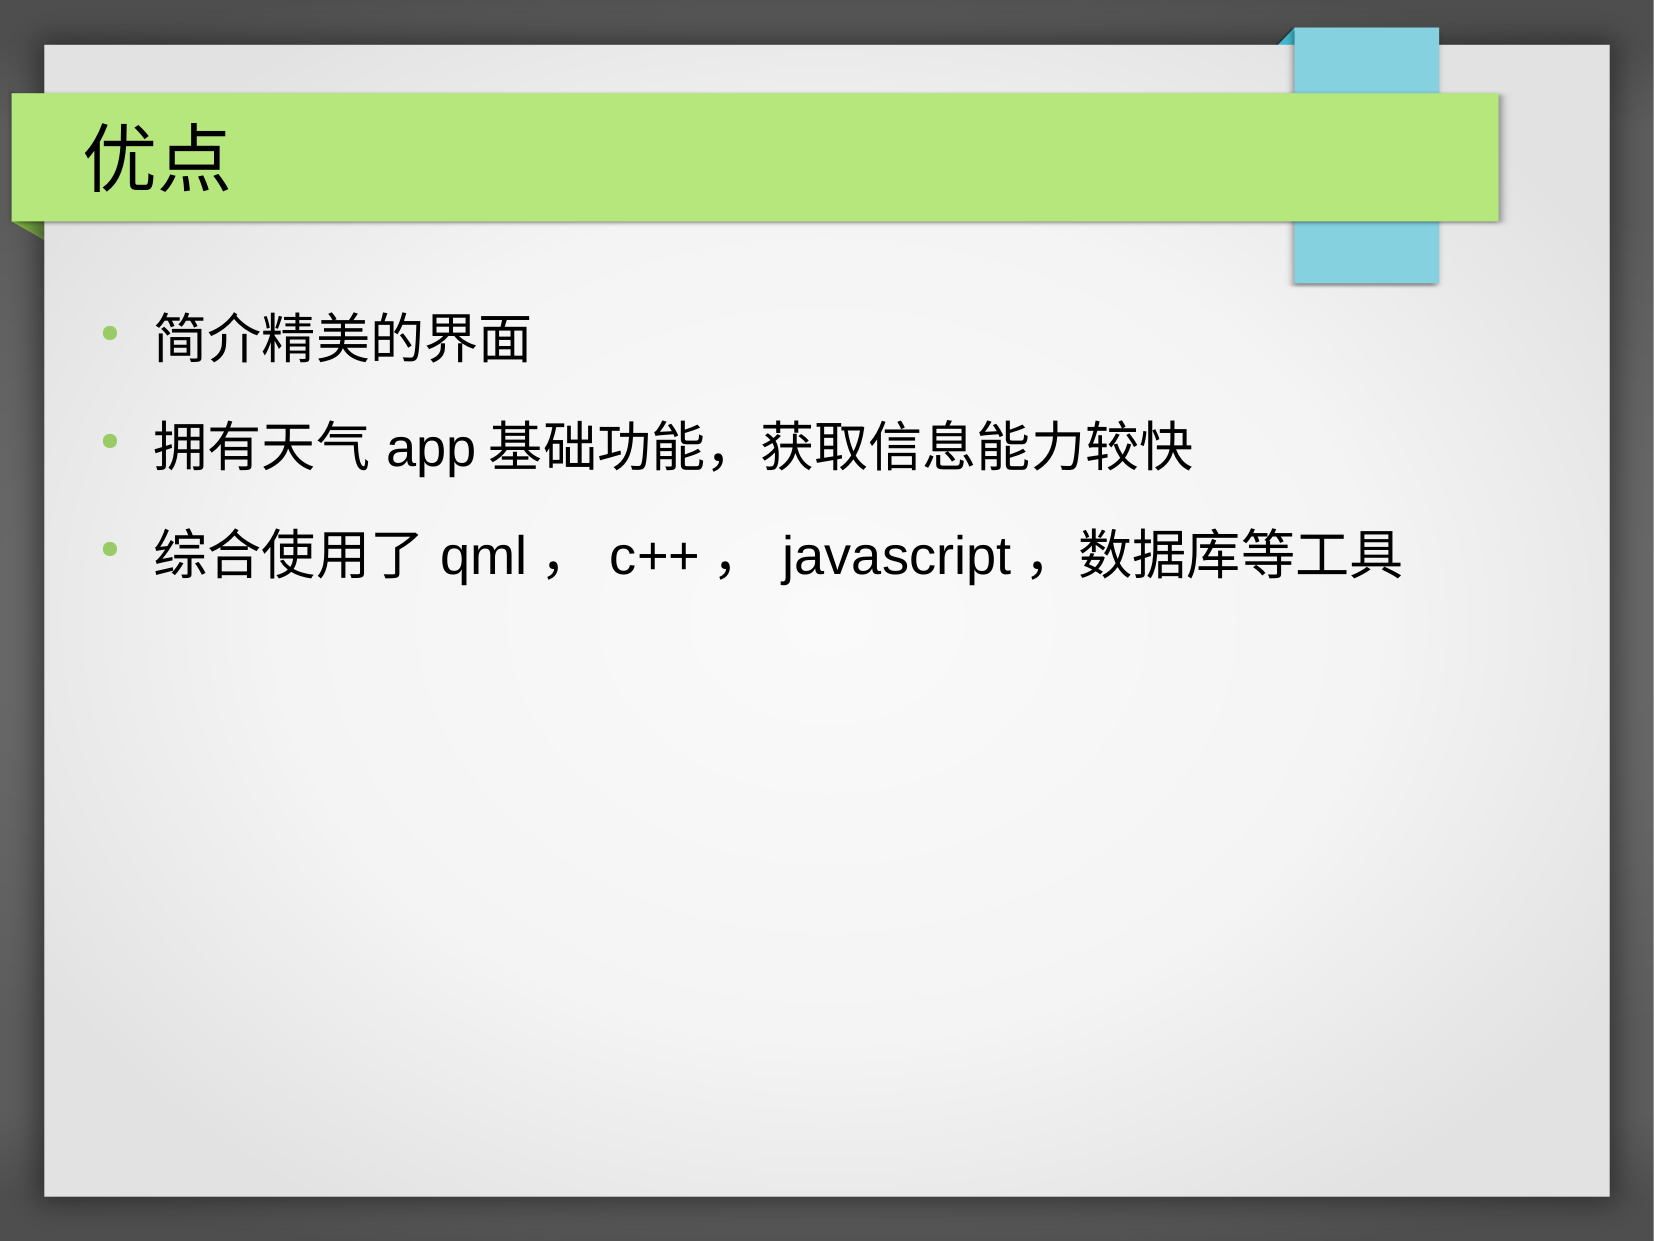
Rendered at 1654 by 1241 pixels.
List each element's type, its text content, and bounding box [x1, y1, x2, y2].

list 简介精美的界面 拥有天气app基础功能，获取信息能力较快 综合使用了qml，c++，javascript，数据库等工具 [82, 295, 1571, 1015]
title 优点 [82, 94, 1264, 213]
picture [0, 0, 1654, 1241]
